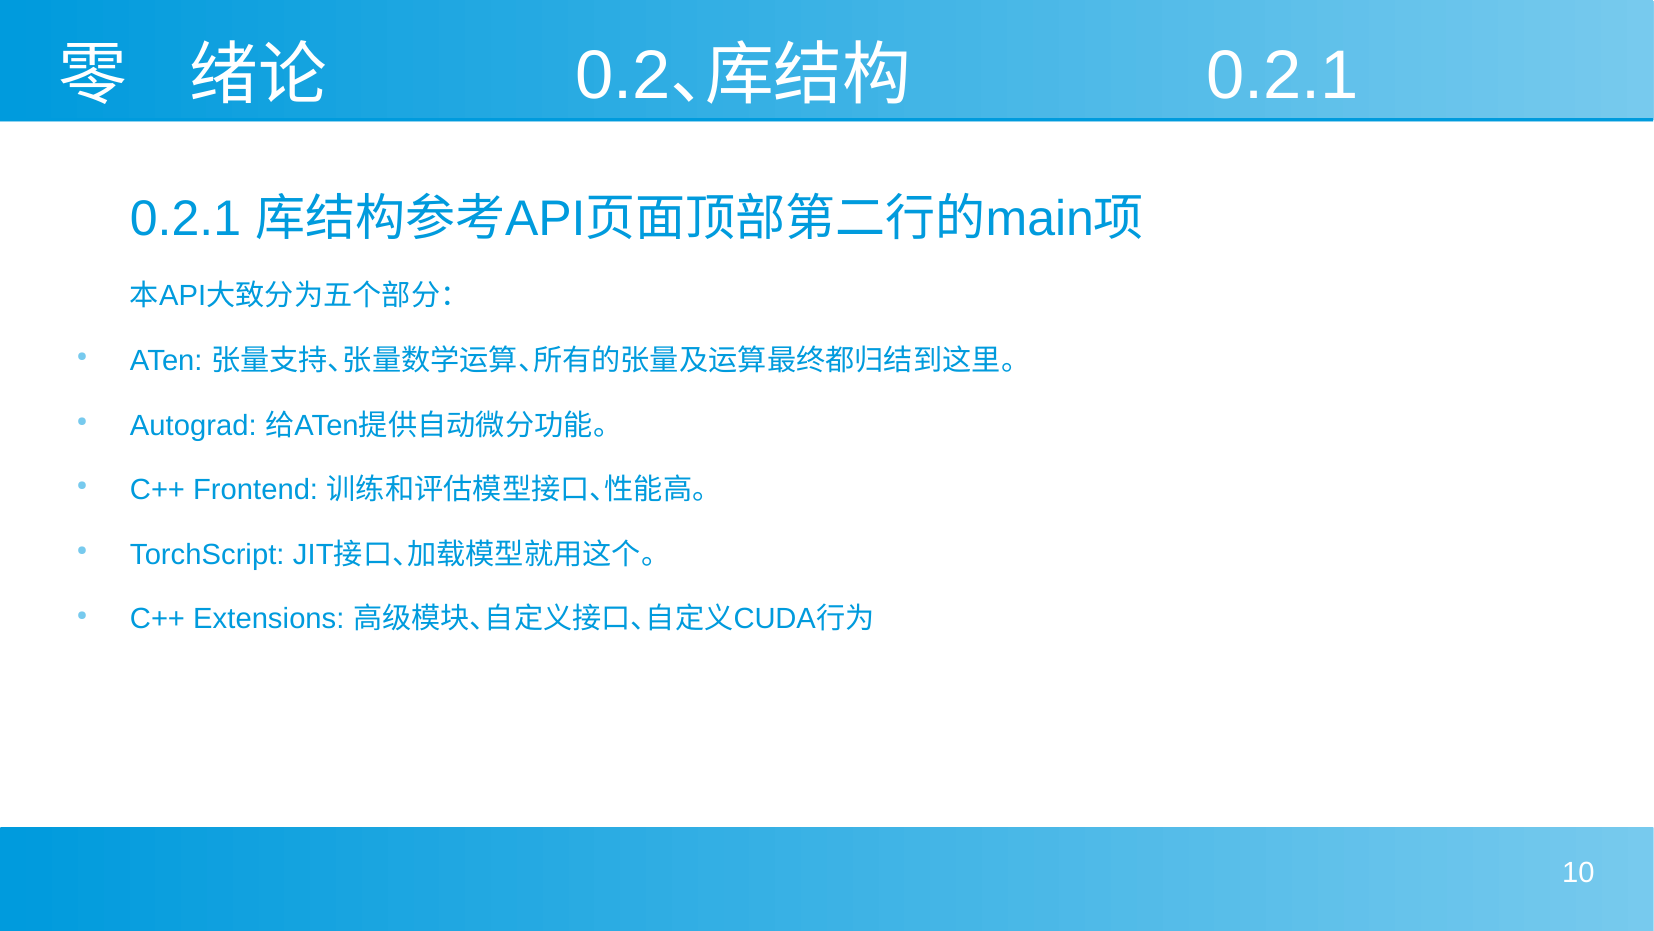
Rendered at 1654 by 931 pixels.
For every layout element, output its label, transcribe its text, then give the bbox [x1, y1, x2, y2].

title 零 绪论 0.2、库结构 0.2.1 [59, 23, 1595, 115]
text_box [623, 419, 1017, 511]
list 0.2.1 库结构参考API页面顶部第二行的main项 本API大致分为五个部分： ATen: 张量支持、张量数学运算、所有的张量及运算最终都归结到这里。 Autograd: 给ATen提供自动微分功能。 C++ Frontend: 训练和评估模型接口、性能高。 TorchScript: JIT接口、加载模型就用这个。 C++ Extensions: 高级模块、自定义接口、自定义CUDA行为 [59, 177, 1595, 768]
